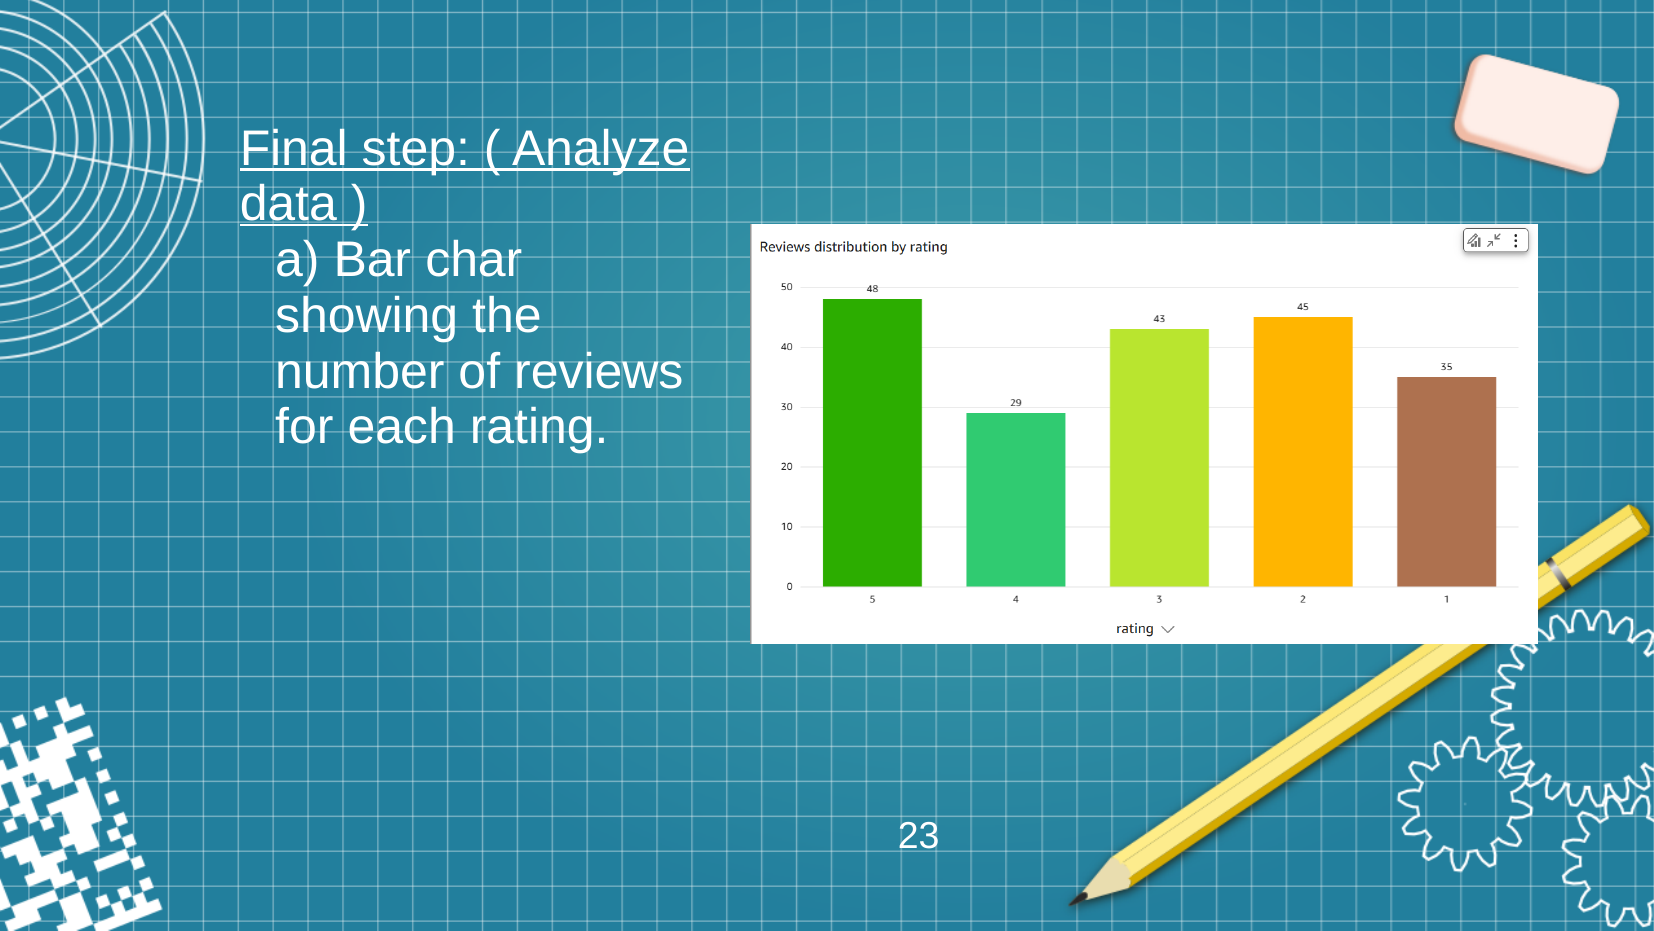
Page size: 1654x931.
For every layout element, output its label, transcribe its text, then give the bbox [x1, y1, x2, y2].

picture [0, 0, 1654, 931]
text_box <number> [787, 806, 1051, 863]
text_box Final step: ( Analyze data ) a) Bar char showing the number of reviews for each rating. [225, 112, 713, 751]
